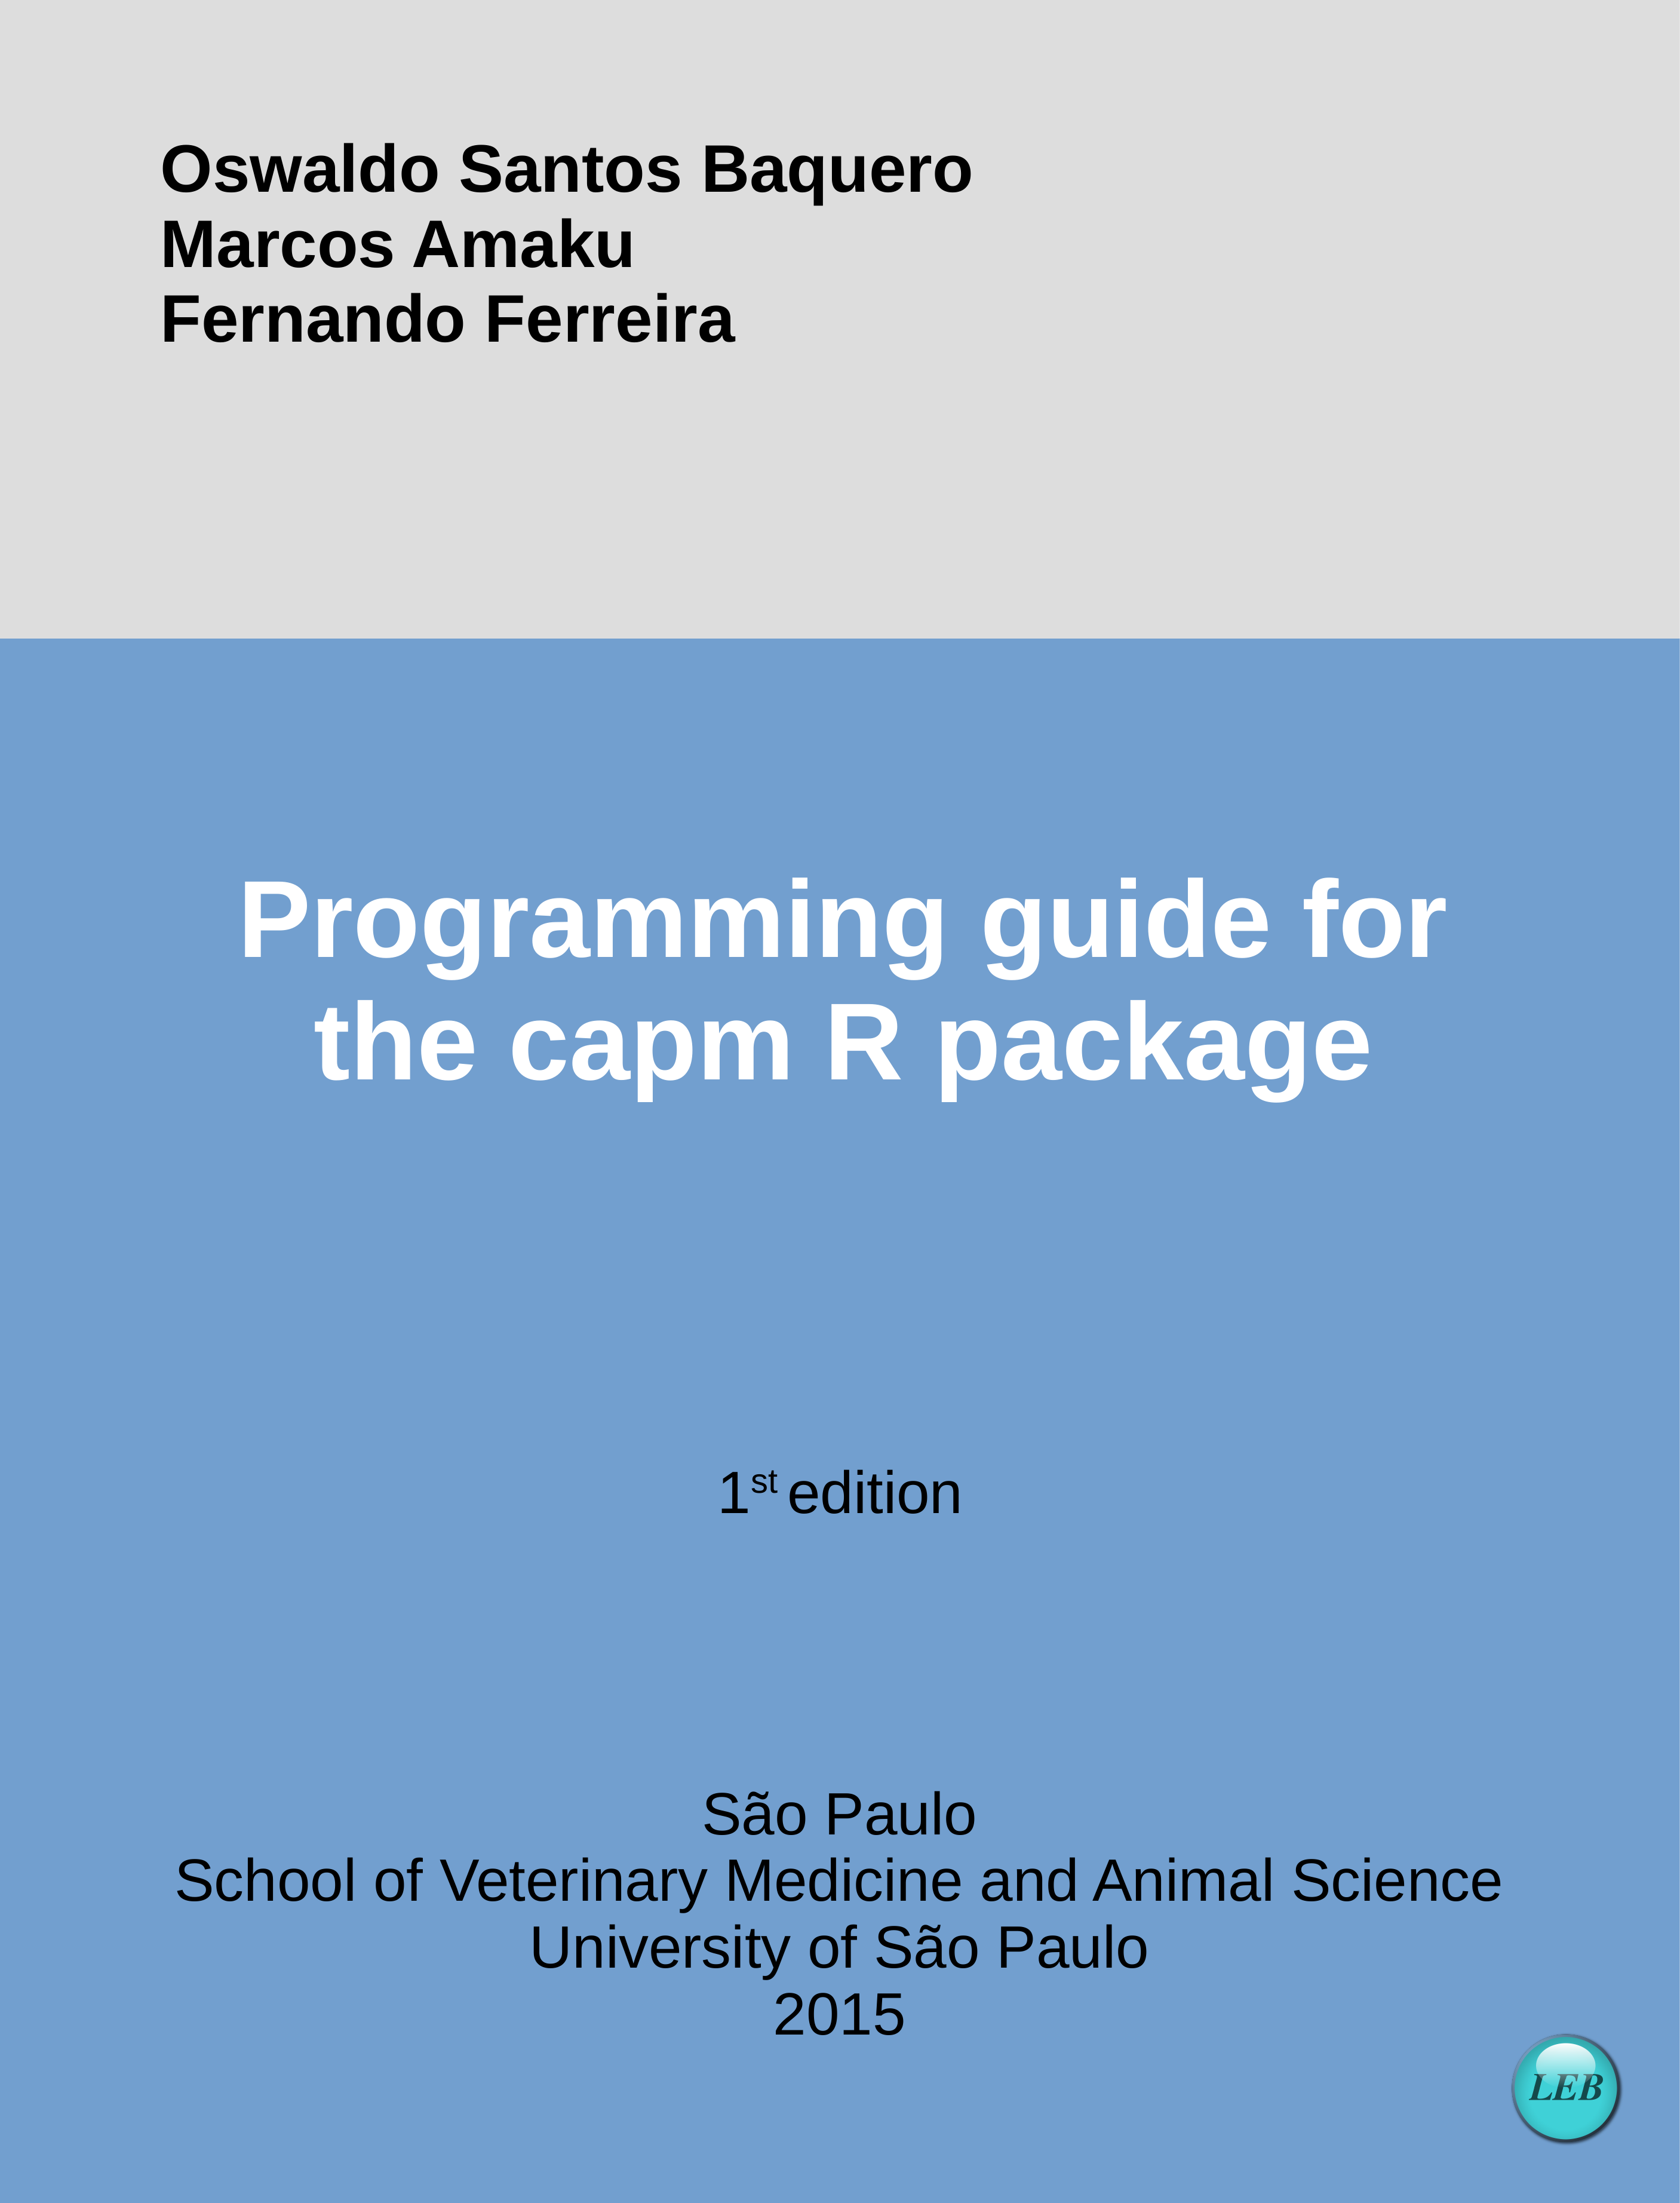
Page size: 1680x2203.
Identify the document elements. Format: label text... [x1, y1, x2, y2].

text_box 1st edition [709, 1448, 981, 1545]
text_box [0, 0, 1680, 2203]
text_box São Paulo School of Veterinary Medicine and Animal Science University of São Paulo 2015 [165, 1776, 1528, 2054]
picture [1506, 2028, 1626, 2148]
text_box Programming guide for the capm R package [229, 854, 1464, 1133]
text_box Oswaldo Santos Baquero Marcos Amaku Fernando Ferreira [151, 127, 1267, 386]
